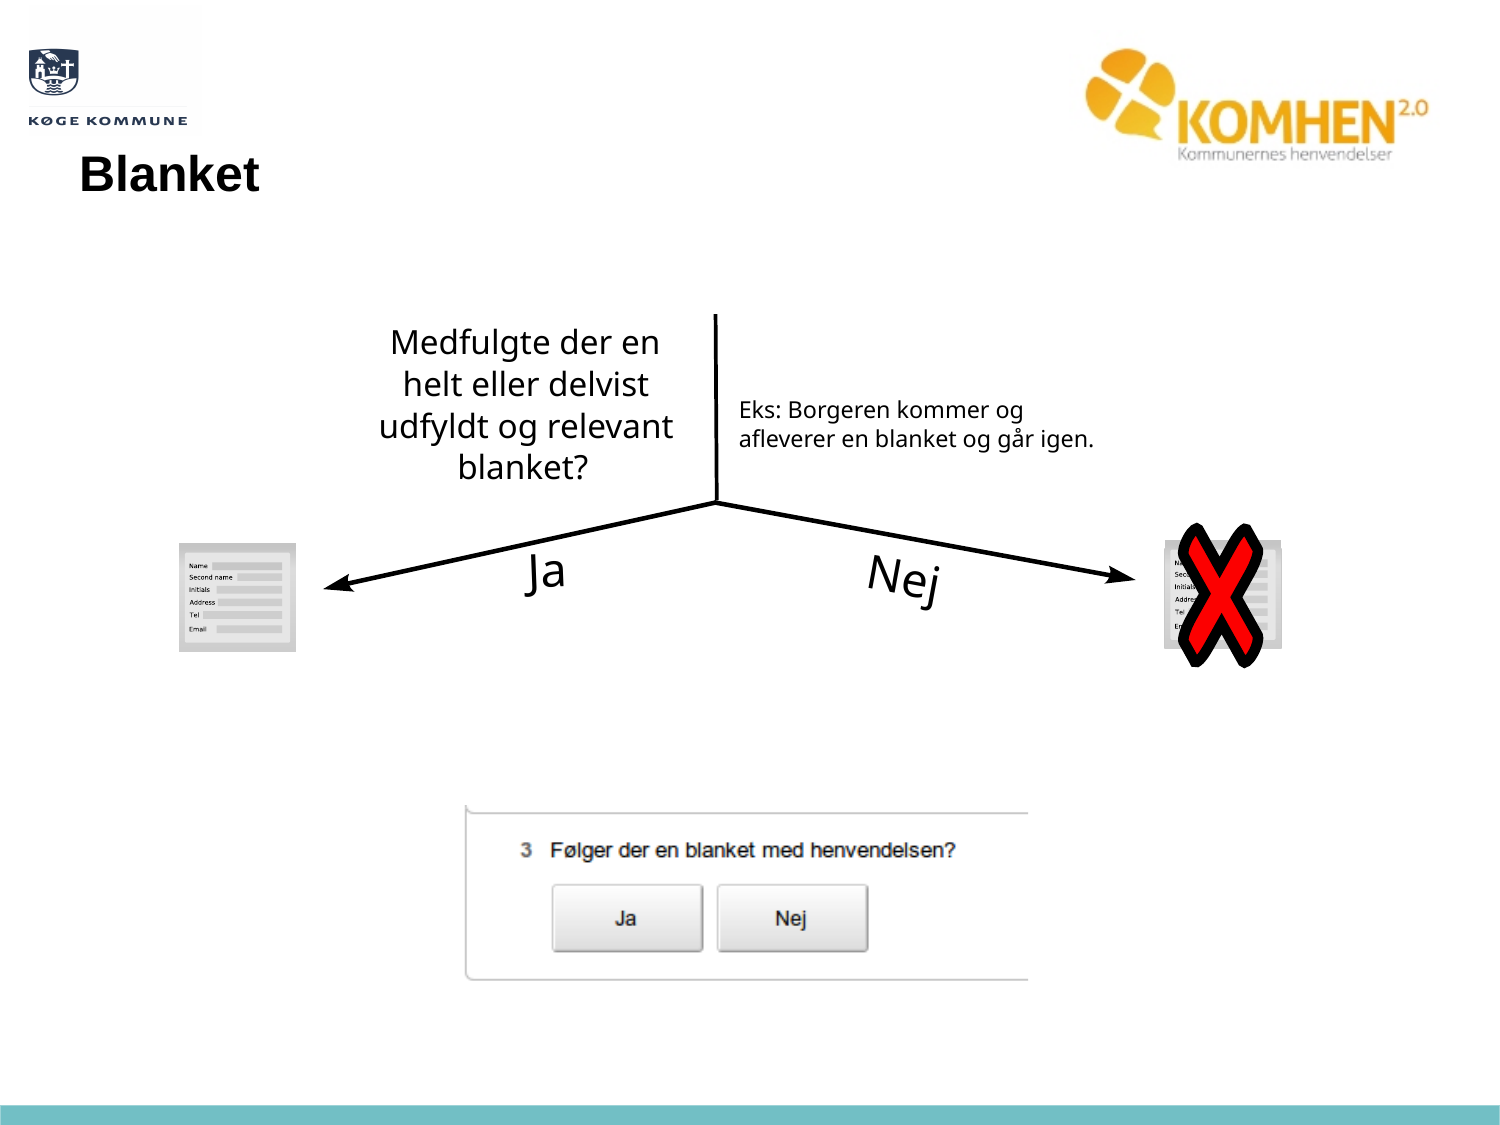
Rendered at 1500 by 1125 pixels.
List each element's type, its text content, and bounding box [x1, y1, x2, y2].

picture [1069, 30, 1440, 186]
picture [171, 258, 1325, 982]
text_box Blanket [65, 78, 1415, 266]
picture [29, 5, 202, 136]
text_box [0, 1105, 1500, 1125]
